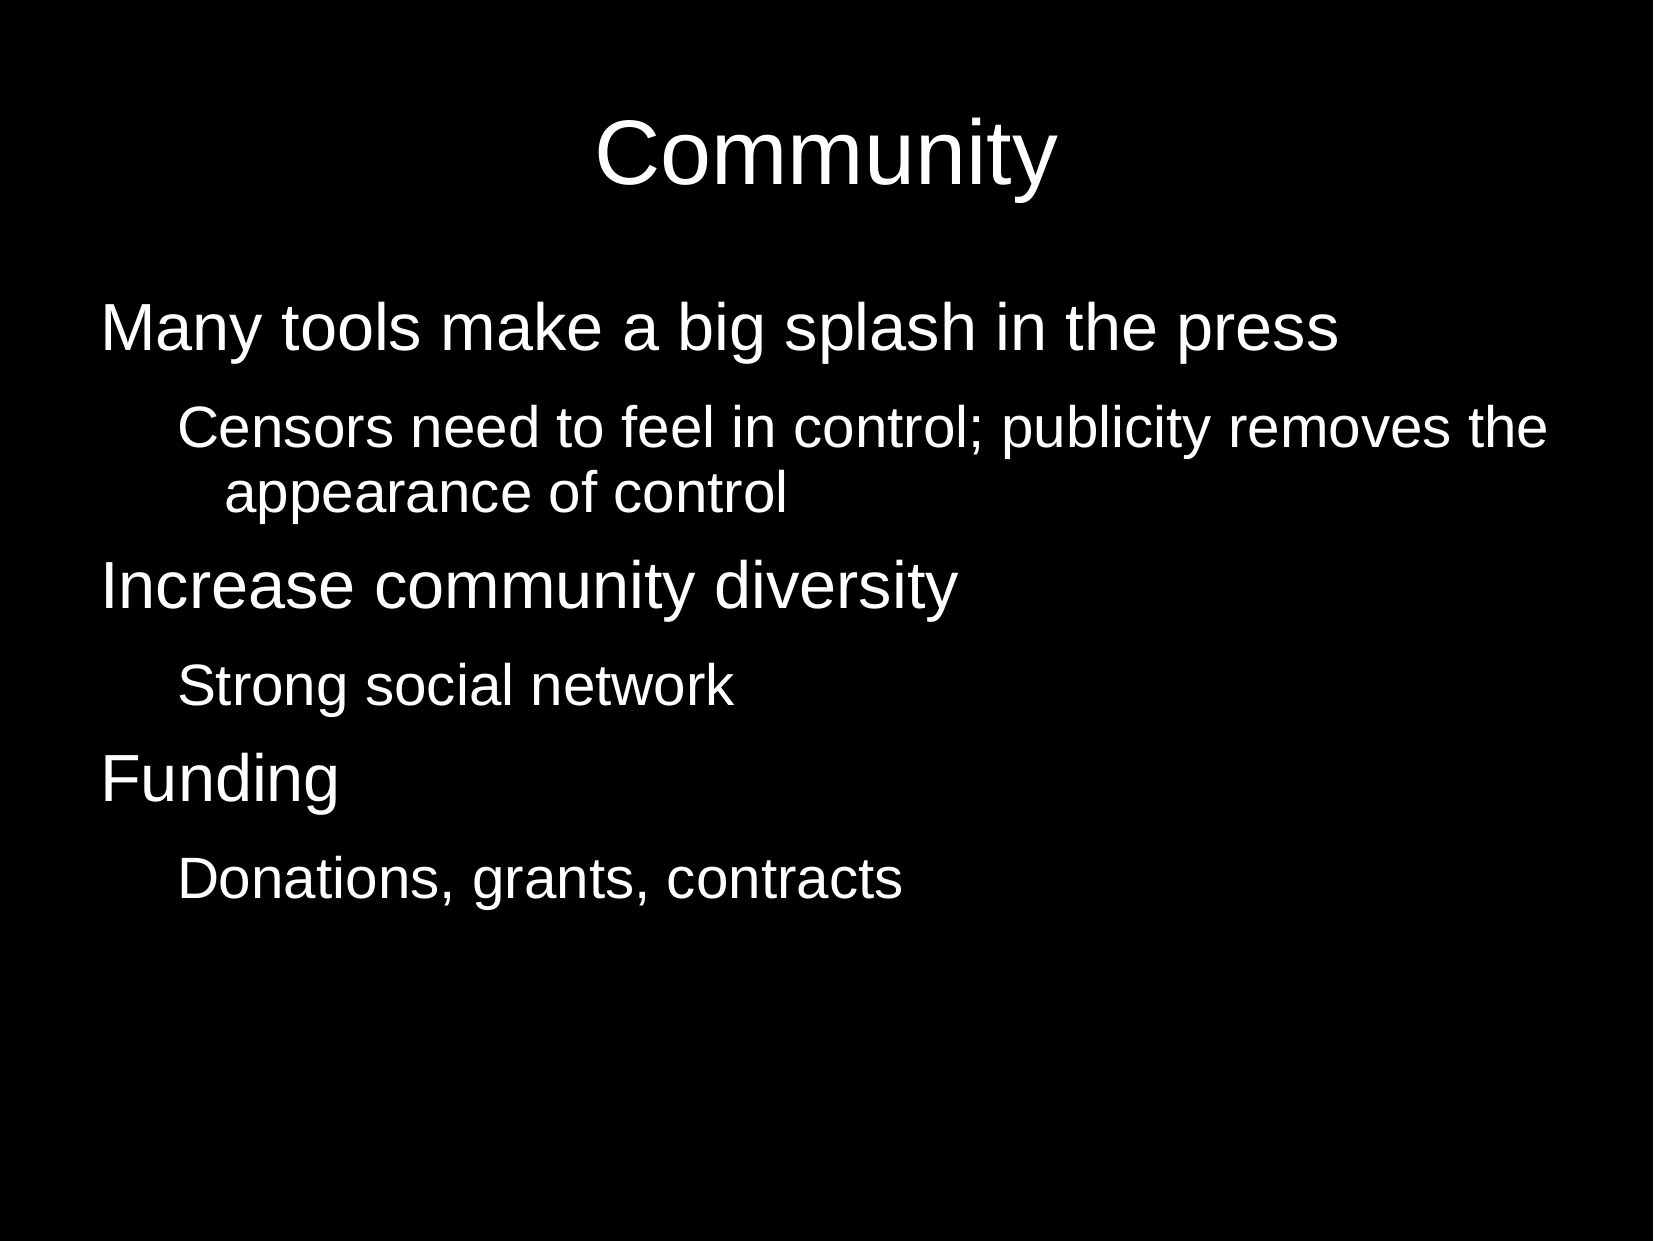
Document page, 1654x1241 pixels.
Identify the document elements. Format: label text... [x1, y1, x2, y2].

title Community [82, 56, 1571, 250]
list Many tools make a big splash in the press Censors need to feel in control; publicity removes the appearance of control Increase community diversity Strong social network Funding Donations, grants, contracts [82, 290, 1571, 1095]
